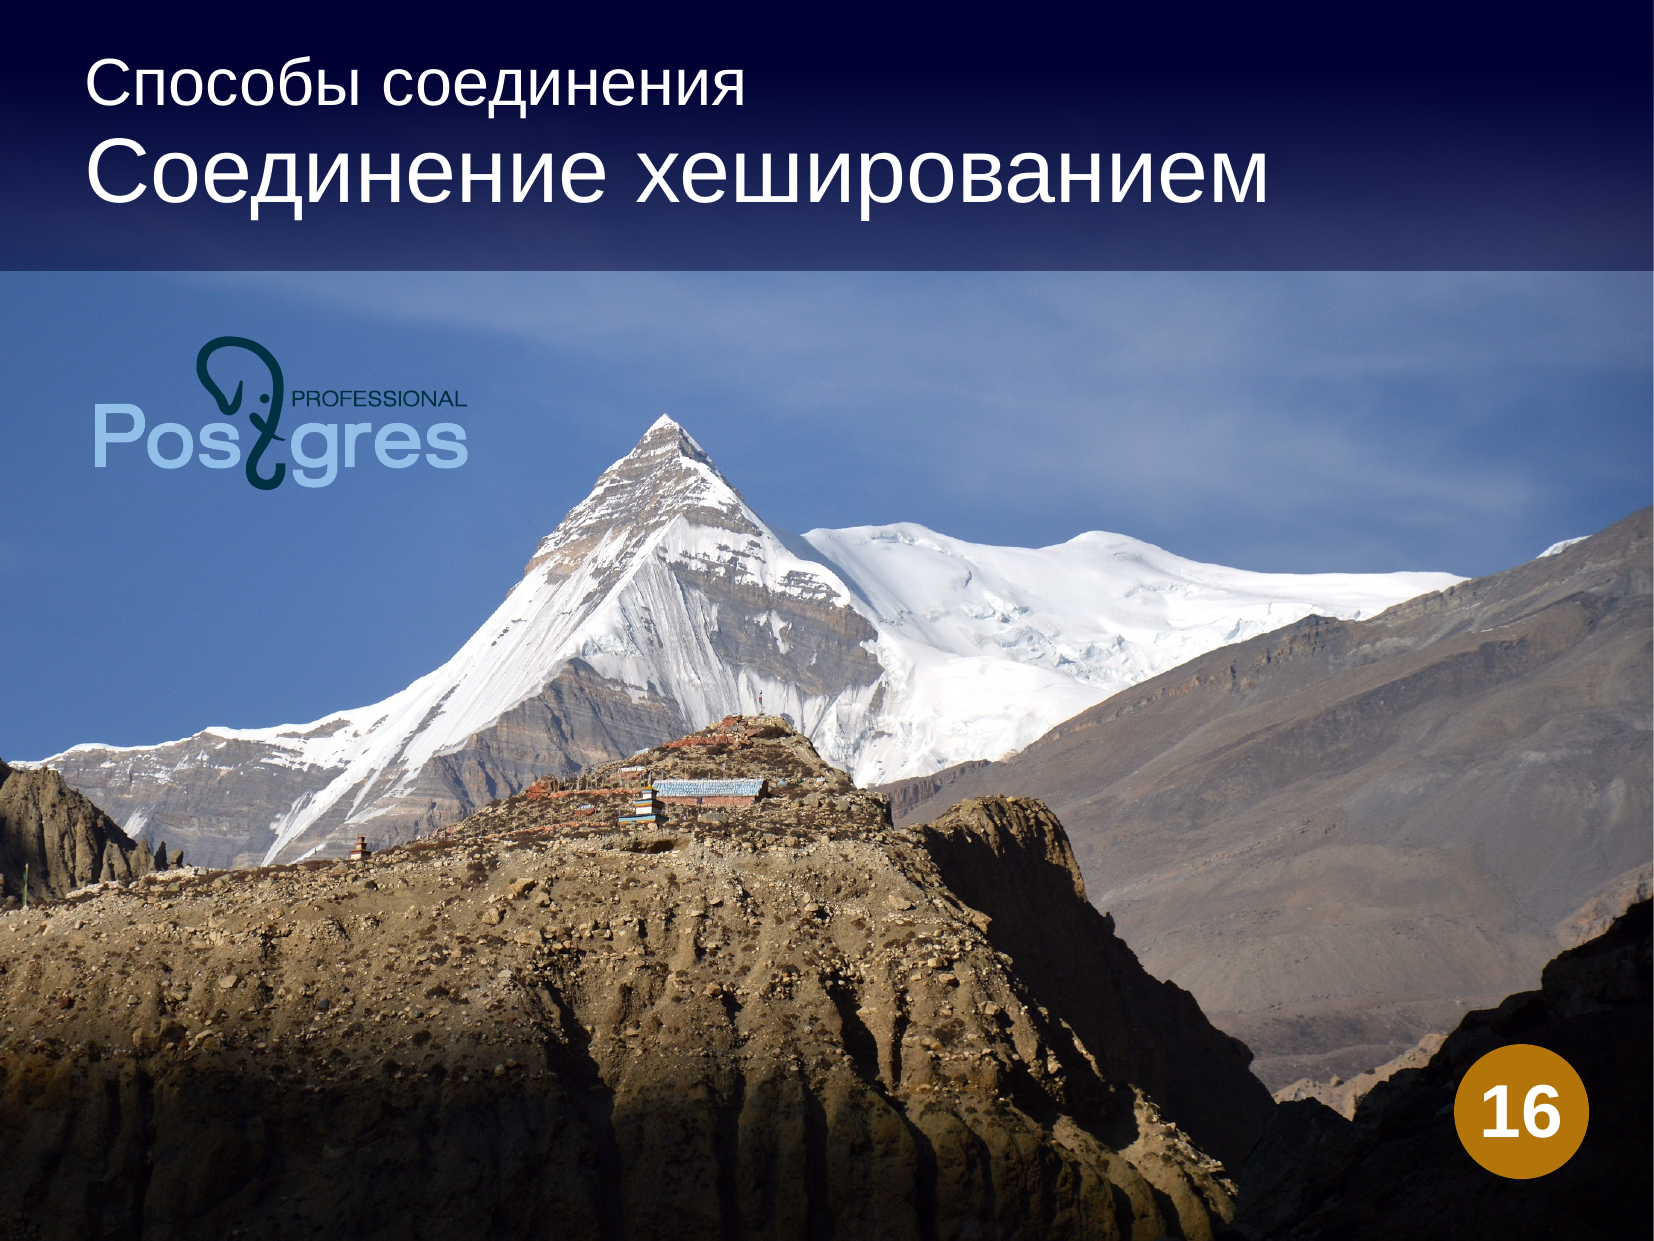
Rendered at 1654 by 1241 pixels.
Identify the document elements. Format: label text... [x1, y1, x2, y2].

picture [0, 271, 1654, 1241]
title Способы соединения Соединение хешированием [84, 44, 1636, 251]
text_box 16 [1454, 1044, 1590, 1180]
